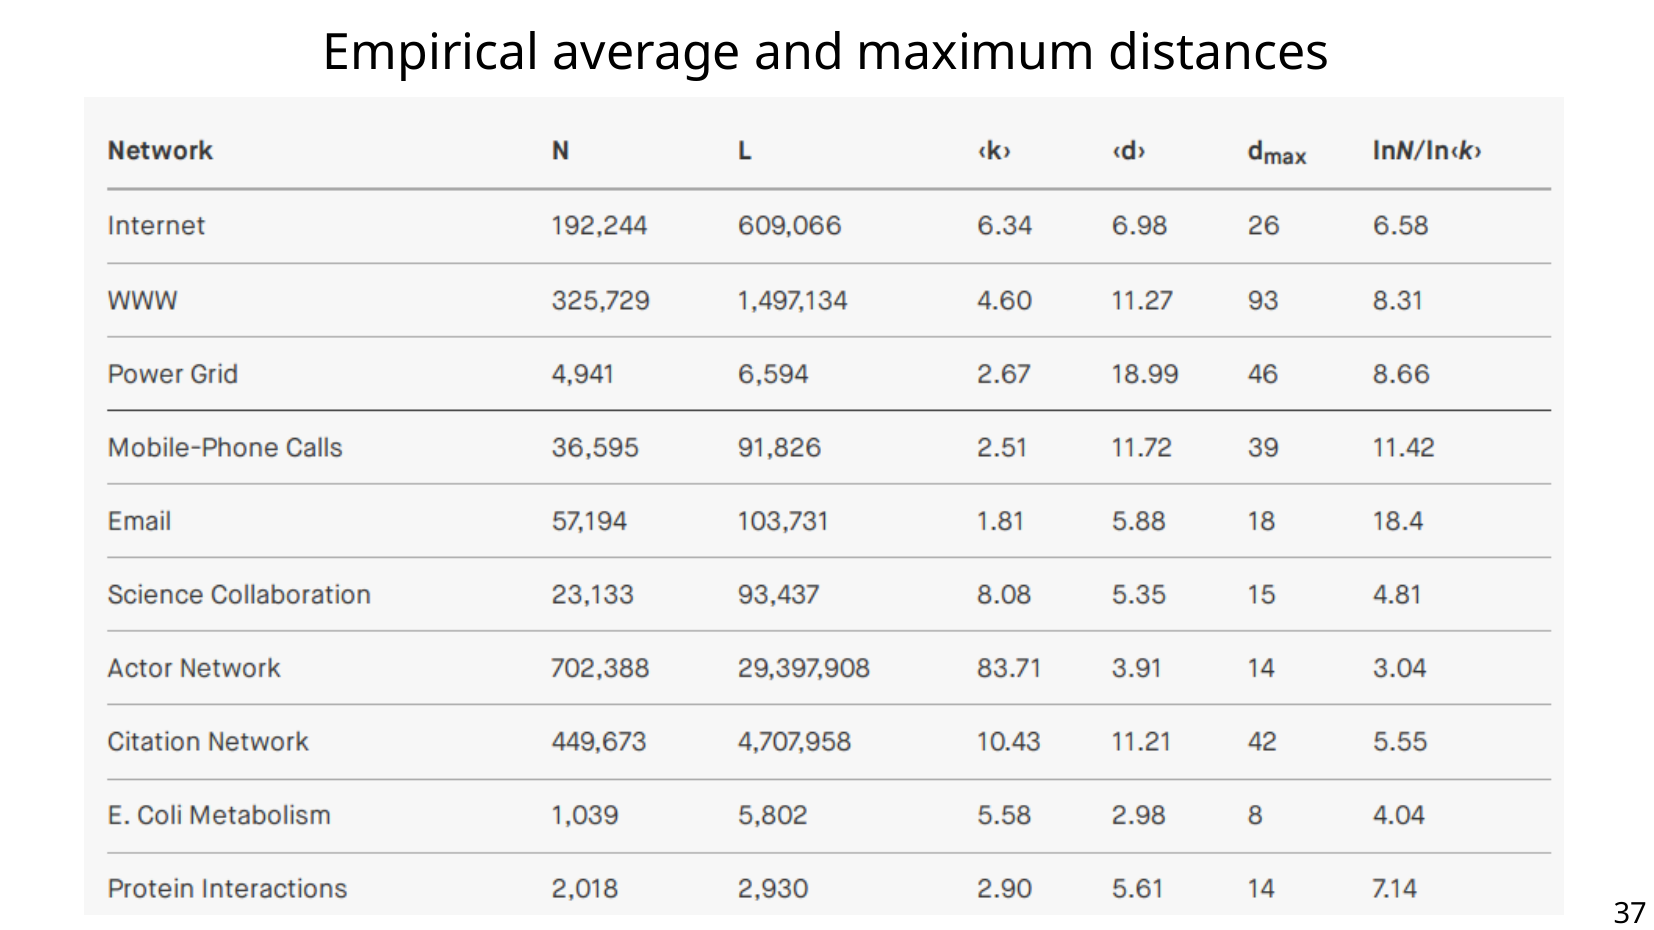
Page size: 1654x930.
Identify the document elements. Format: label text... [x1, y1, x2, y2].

picture [84, 97, 1564, 916]
title Empirical average and maximum distances [82, 13, 1571, 87]
